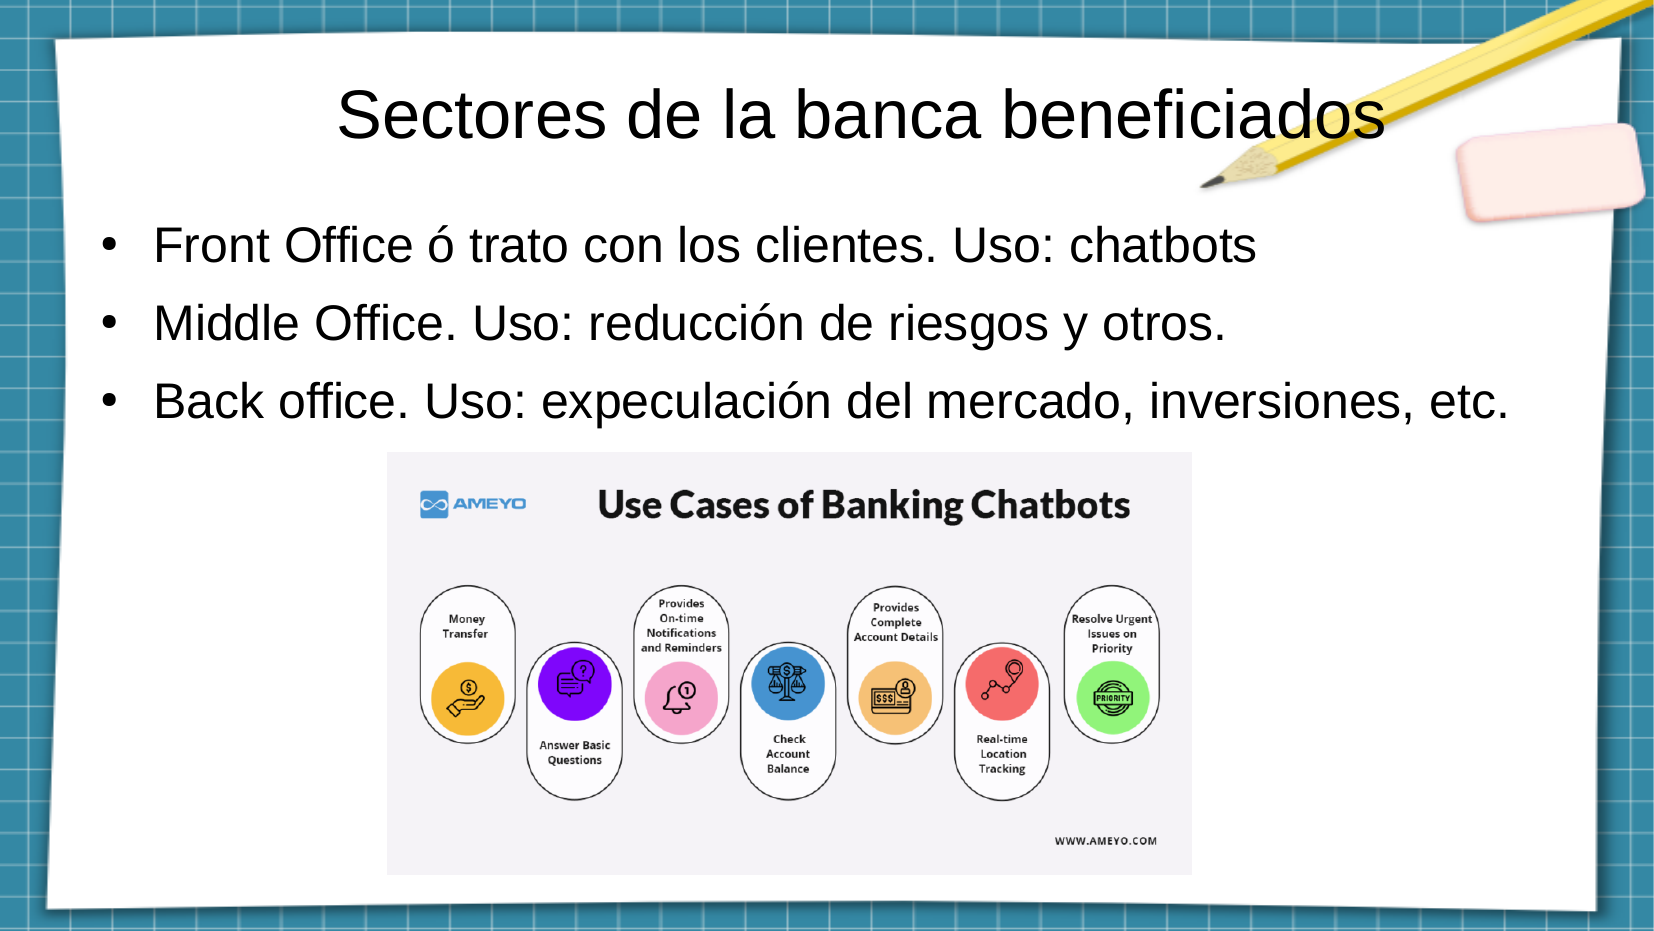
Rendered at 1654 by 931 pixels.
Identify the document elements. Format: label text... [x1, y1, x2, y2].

picture [0, 0, 1654, 931]
list Front Office ó trato con los clientes. Uso: chatbots Middle Office. Uso: reducción de riesgos y otros. Back office. Uso: expeculación del mercado, inversiones, etc. [82, 217, 1571, 758]
title Sectores de la banca beneficiados [82, 37, 1571, 193]
